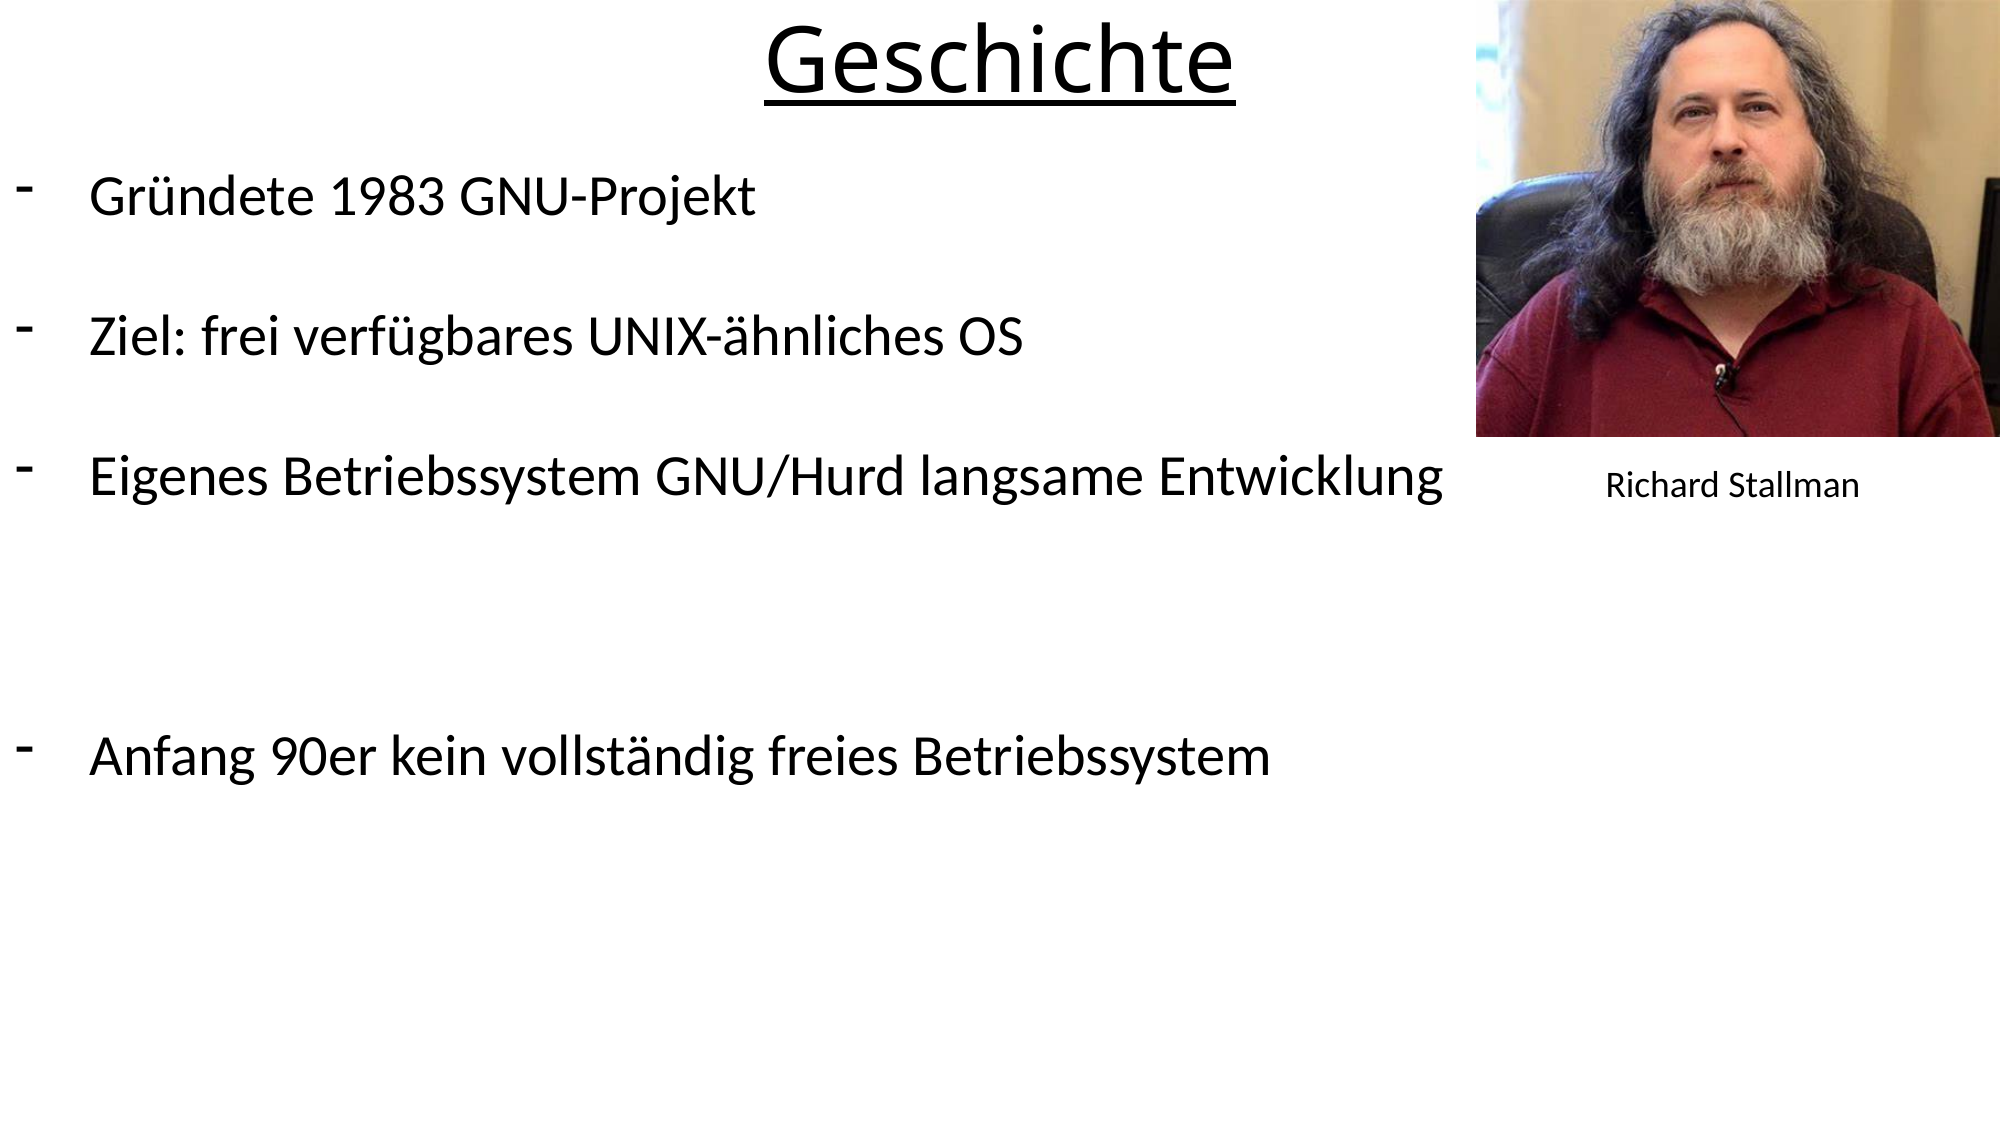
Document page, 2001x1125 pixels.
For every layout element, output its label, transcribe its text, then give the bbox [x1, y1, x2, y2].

text_box Richard Stallman [1590, 453, 1886, 558]
text_box Gründete 1983 GNU-Projekt Ziel: frei verfügbares UNIX-ähnliches OS Eigenes Betriebssystem GNU/Hurd langsame Entwicklung Anfang 90er kein vollständig freies Betriebssystem [0, 149, 1495, 795]
title Geschichte [137, 0, 1476, 149]
picture [1476, 0, 2000, 437]
